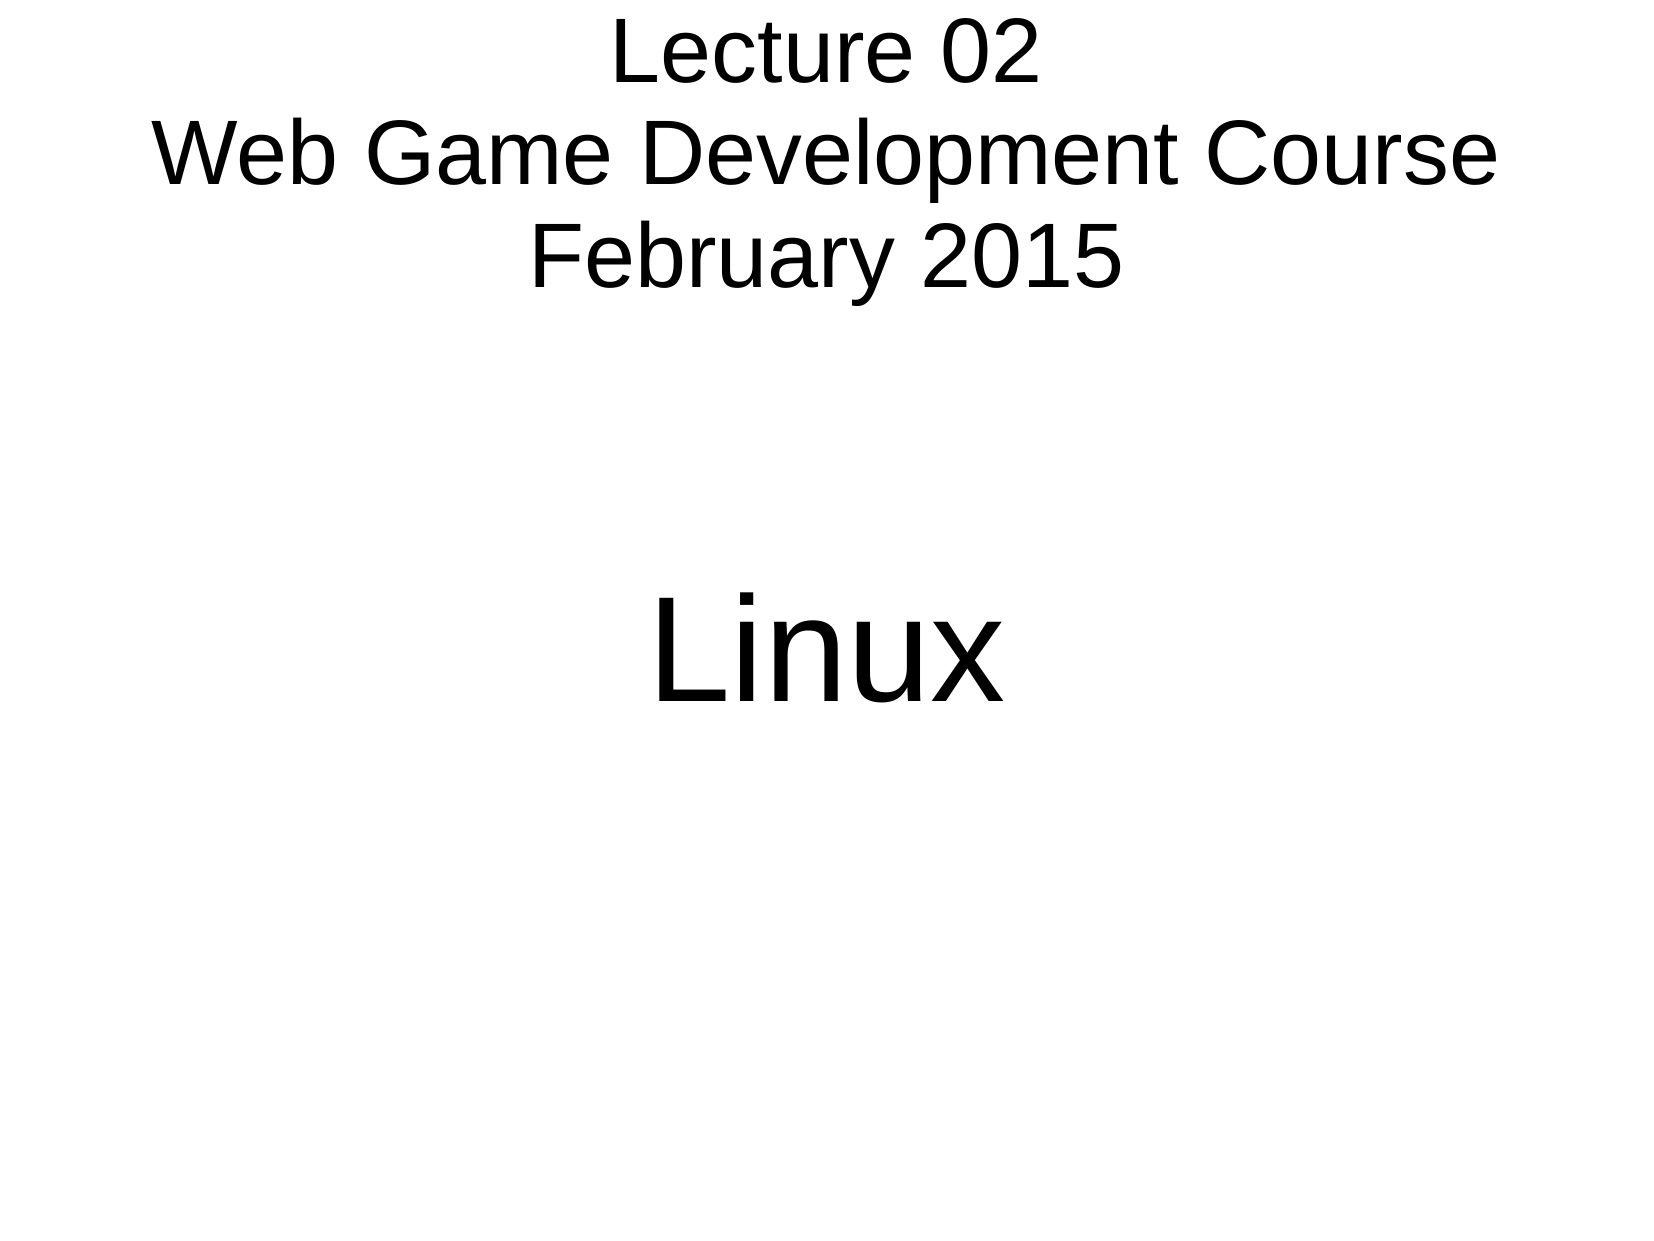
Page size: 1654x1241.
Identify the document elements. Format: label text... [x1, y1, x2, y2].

subtitle Linux [82, 290, 1571, 1010]
title Lecture 02 Web Game Development Course February 2015 [82, 0, 1571, 290]
